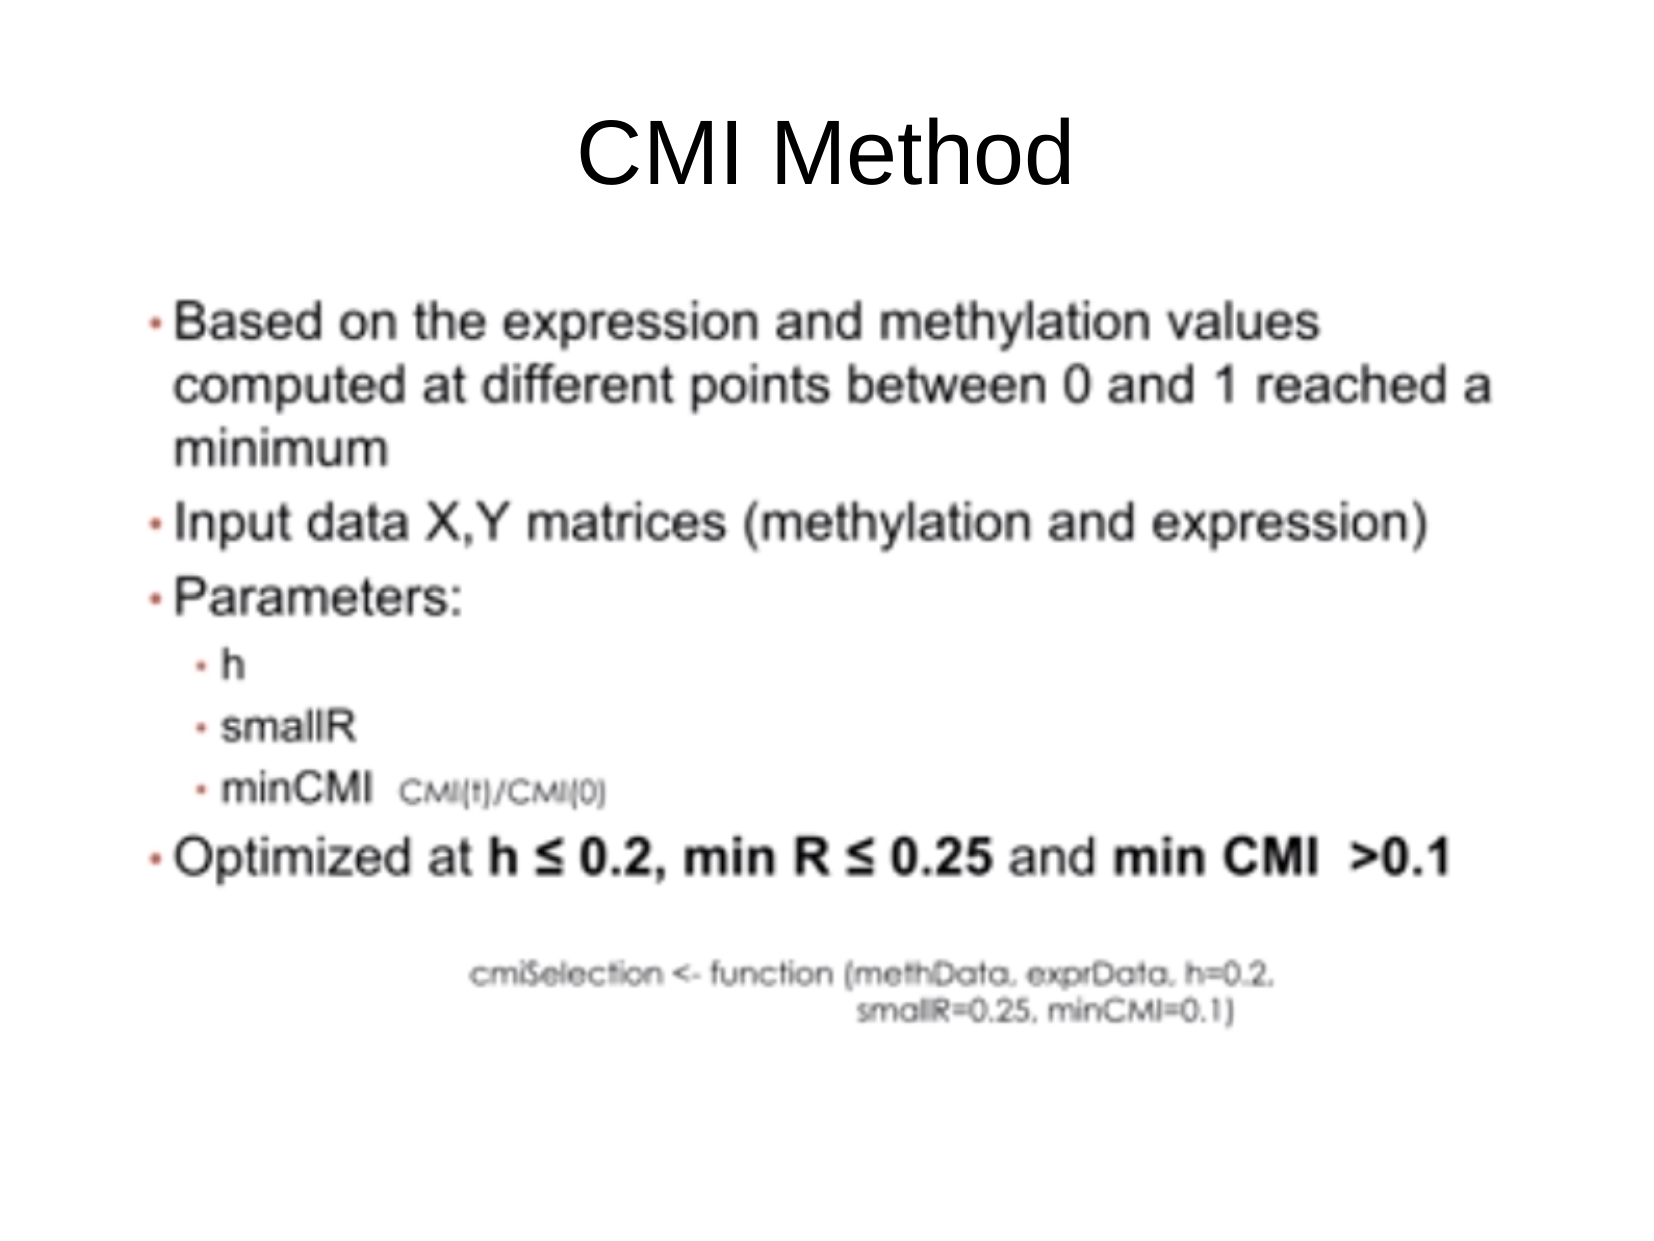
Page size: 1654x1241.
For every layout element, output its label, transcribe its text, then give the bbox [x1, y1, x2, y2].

picture [54, 283, 1619, 1063]
title CMI Method [82, 49, 1571, 257]
